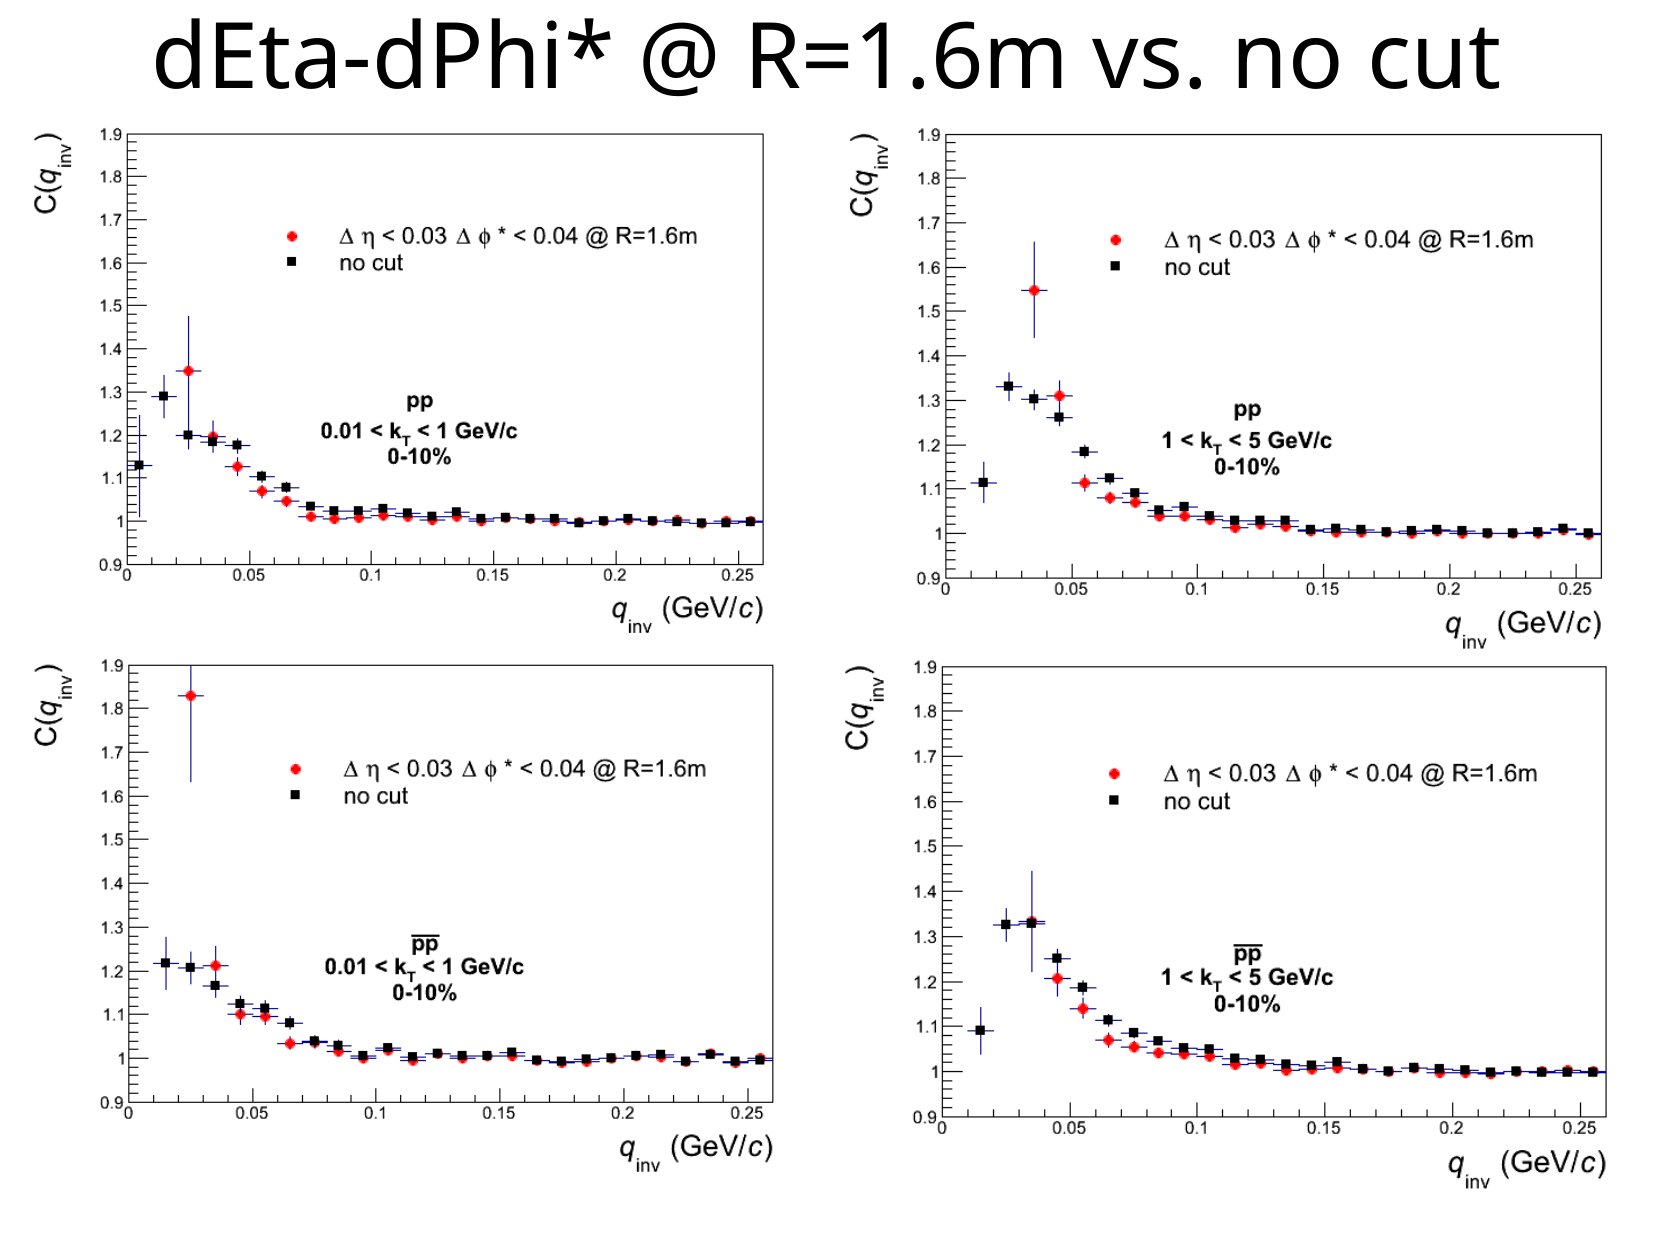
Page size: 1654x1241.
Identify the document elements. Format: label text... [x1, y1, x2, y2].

picture [11, 118, 786, 643]
picture [11, 649, 796, 1182]
title dEta-dPhi* @ R=1.6m vs. no cut [82, 0, 1571, 157]
picture [821, 118, 1630, 1199]
